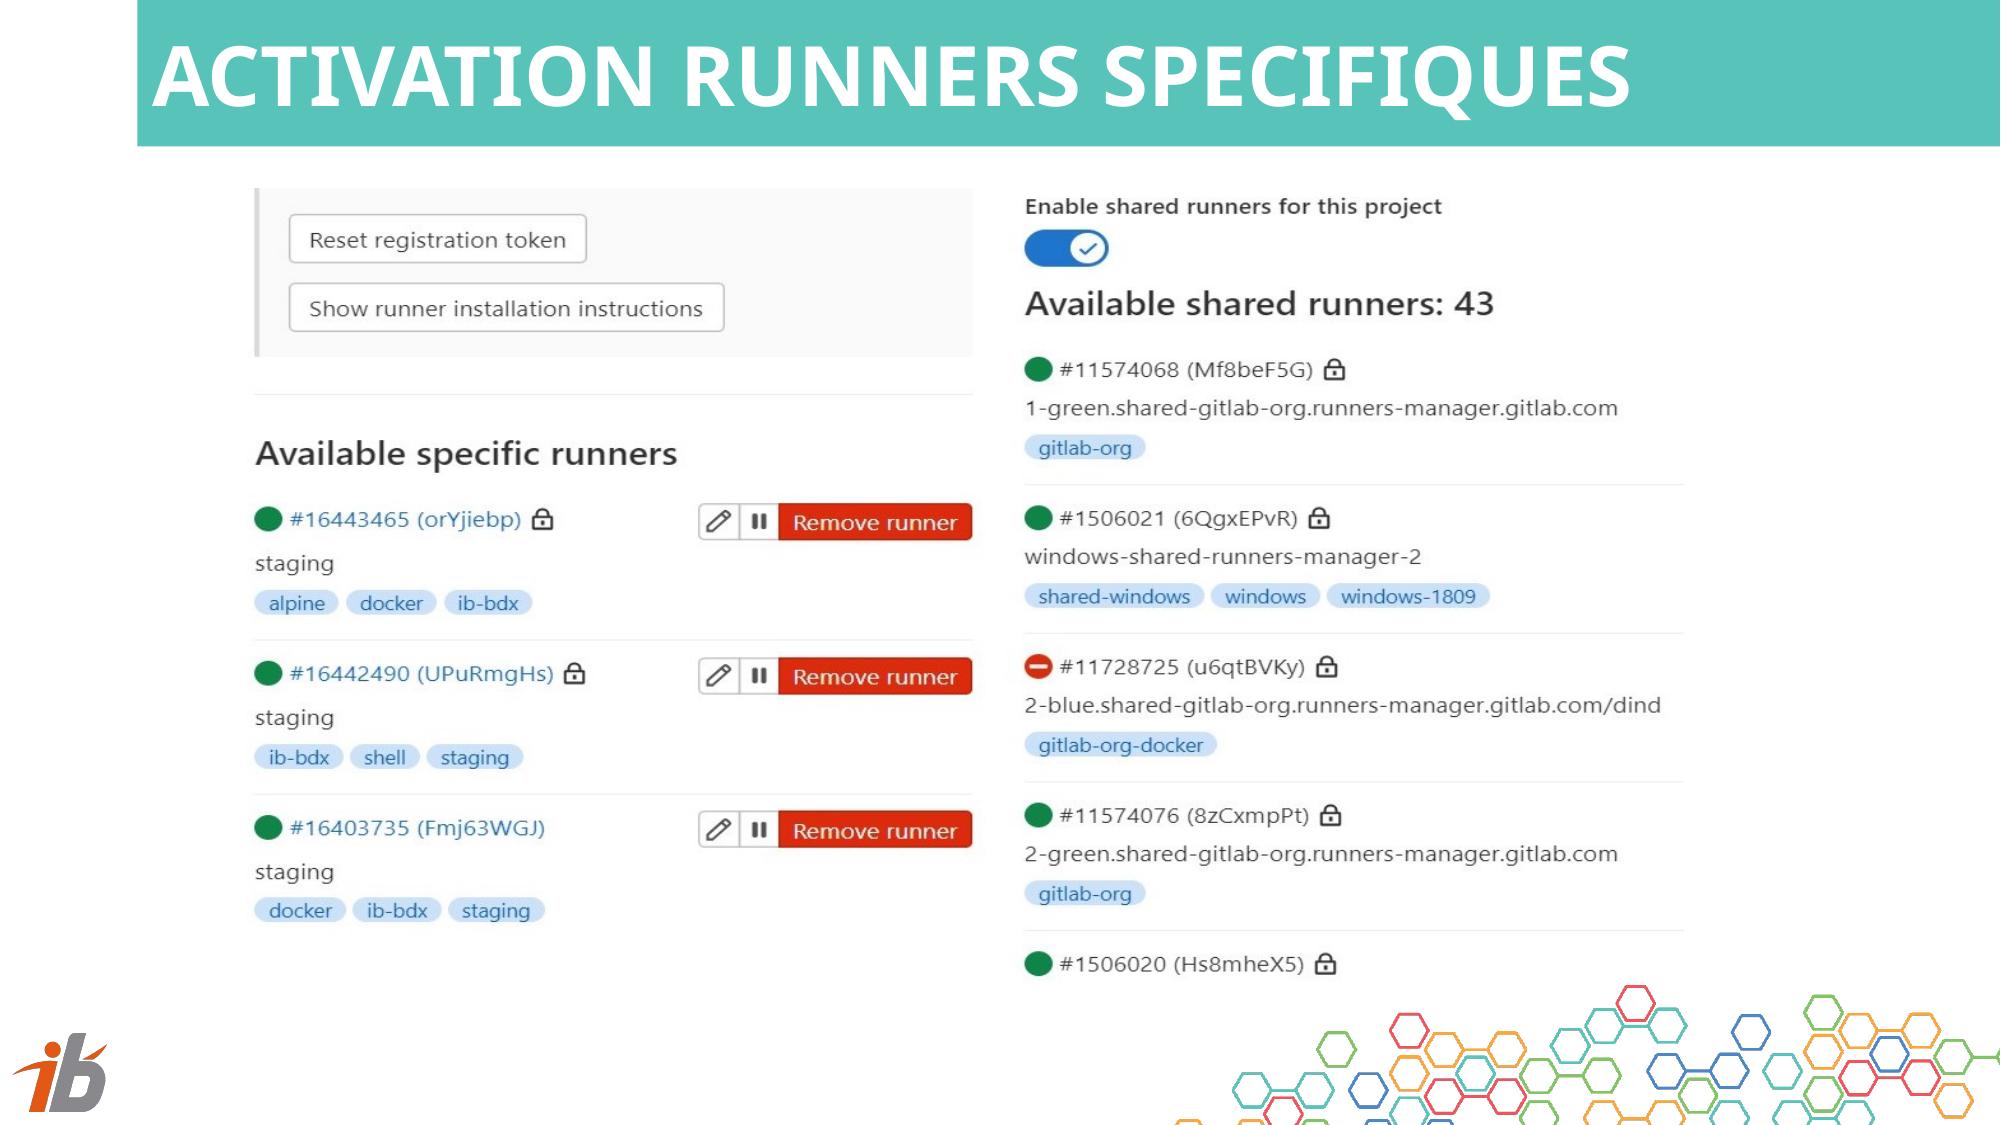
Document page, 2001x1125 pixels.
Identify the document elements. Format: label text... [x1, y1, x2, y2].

title ACTIVATION RUNNERS SPECIFIQUES [137, 0, 2000, 147]
picture [206, 188, 2000, 1125]
picture [12, 1033, 107, 1112]
